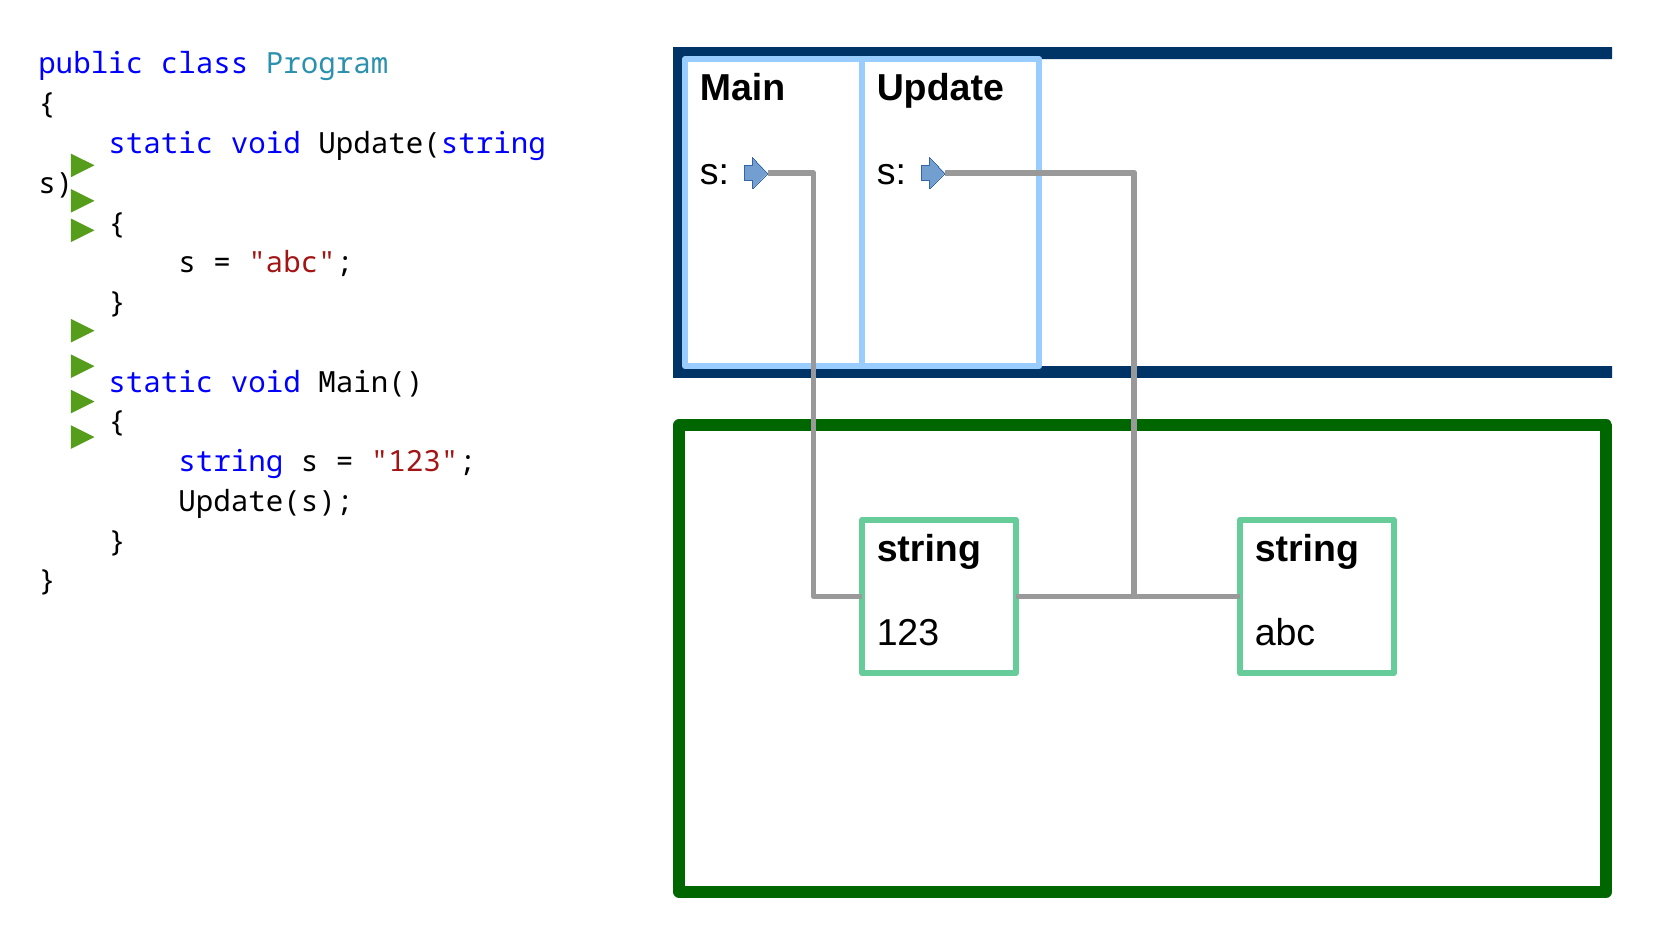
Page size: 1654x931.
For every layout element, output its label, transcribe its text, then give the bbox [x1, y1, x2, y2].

text_box Update s: [862, 59, 1040, 284]
text_box [816, 366, 1131, 378]
text_box [1137, 366, 1613, 378]
text_box [744, 157, 768, 189]
text_box [673, 47, 1613, 378]
text_box string abc [1240, 519, 1394, 661]
text_box [70, 188, 95, 213]
text_box Main s: [685, 59, 859, 284]
text_box [921, 157, 945, 189]
text_box string 123 [862, 519, 1016, 661]
text_box [70, 389, 95, 414]
text_box [70, 318, 95, 343]
text_box [70, 153, 95, 178]
text_box public class Program { static void Update(string s) { s = "abc"; } static void Main() { string s = "123"; Update(s); } } [23, 35, 591, 565]
text_box [70, 425, 95, 449]
text_box [70, 218, 95, 243]
text_box [70, 354, 95, 379]
